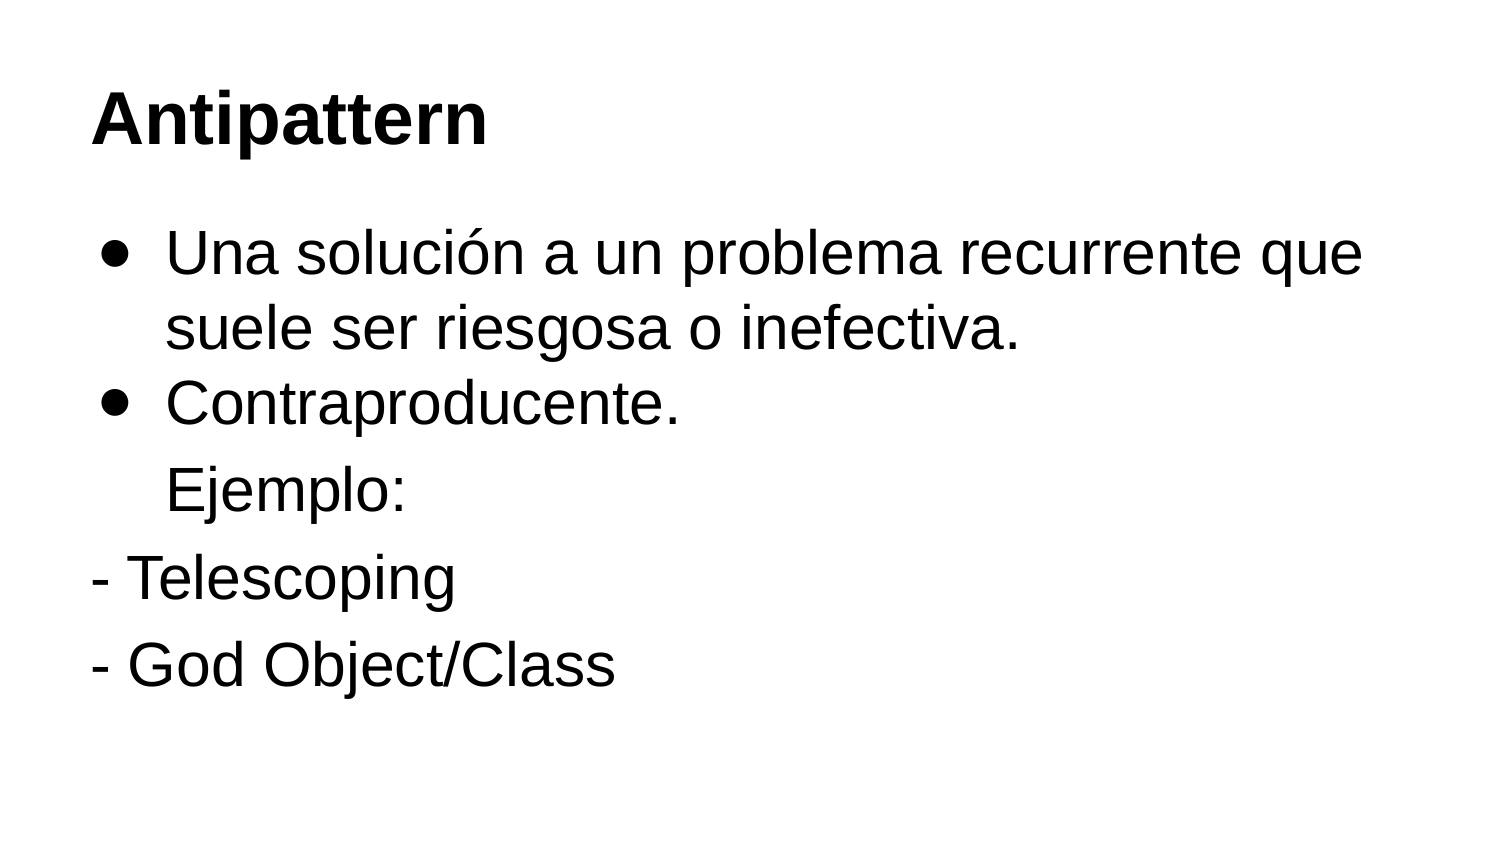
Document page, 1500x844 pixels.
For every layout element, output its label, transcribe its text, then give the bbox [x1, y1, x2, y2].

title Antipattern [75, 33, 1425, 175]
list Una solución a un problema recurrente que suele ser riesgosa o inefectiva. Contraproducente. Ejemplo: - Telescoping - God Object/Class [75, 196, 1425, 808]
